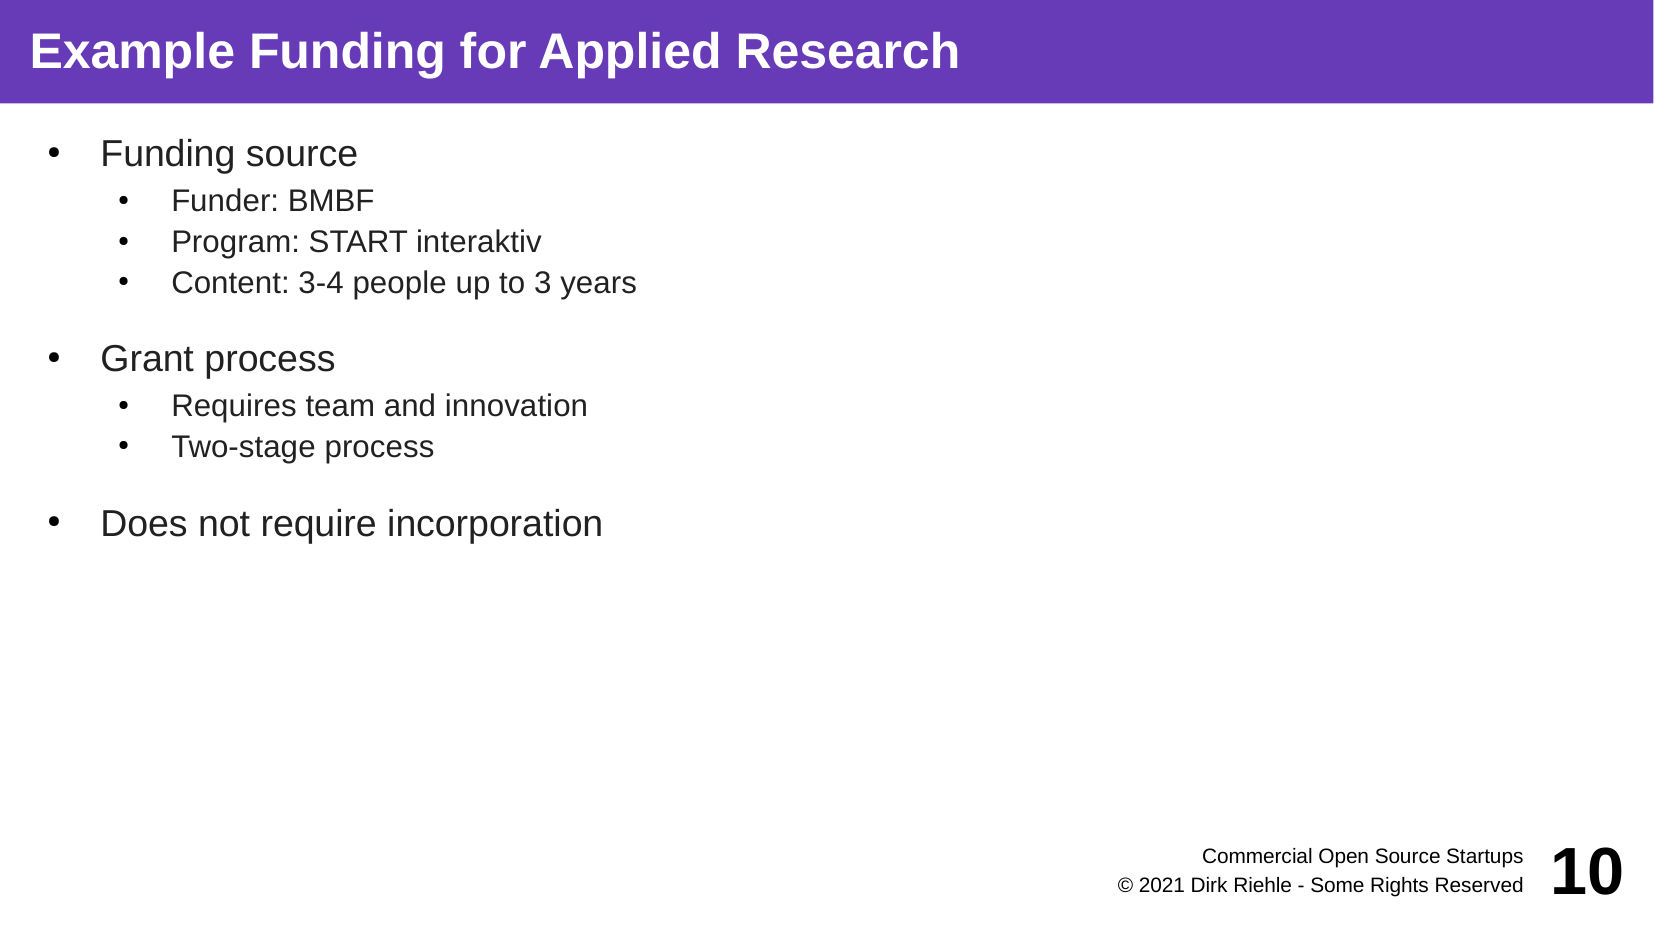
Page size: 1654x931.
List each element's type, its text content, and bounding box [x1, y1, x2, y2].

list Funding source Funder: BMBF Program: START interaktiv Content: 3-4 people up to 3 years Grant process Requires team and innovation Two-stage process Does not require incorporation [29, 132, 1625, 813]
title Example Funding for Applied Research [0, 0, 1654, 104]
